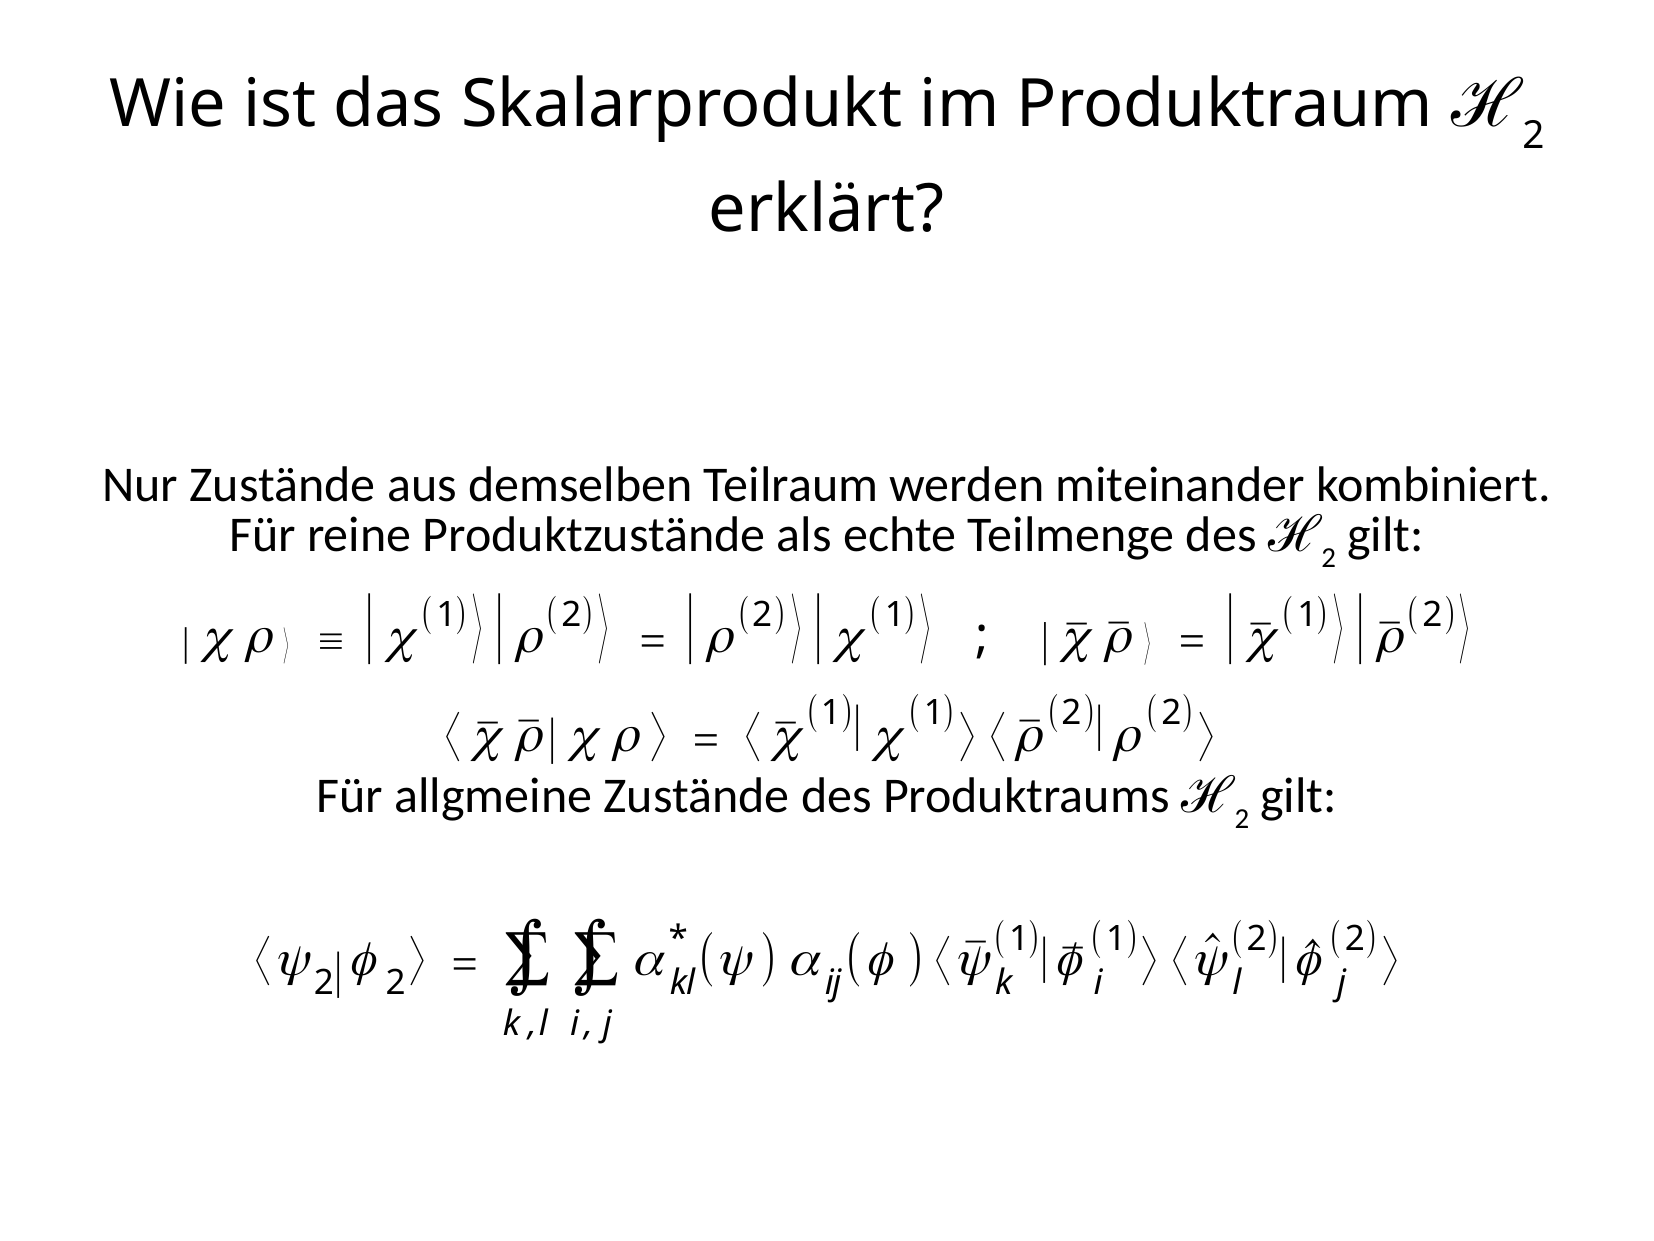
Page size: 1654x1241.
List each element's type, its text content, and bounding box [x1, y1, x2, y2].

title Wie ist das Skalarprodukt im Produktraum ℋ2 erklärt? [82, 49, 1571, 257]
chart [172, 591, 1482, 767]
subtitle Nur Zustände aus demselben Teilraum werden miteinander kombiniert. Für reine Produktzustände als echte Teilmenge des ℋ2 gilt: Für allgmeine Zustände des Produktraums ℋ2 gilt: [82, 290, 1571, 1010]
chart [248, 916, 1406, 1045]
